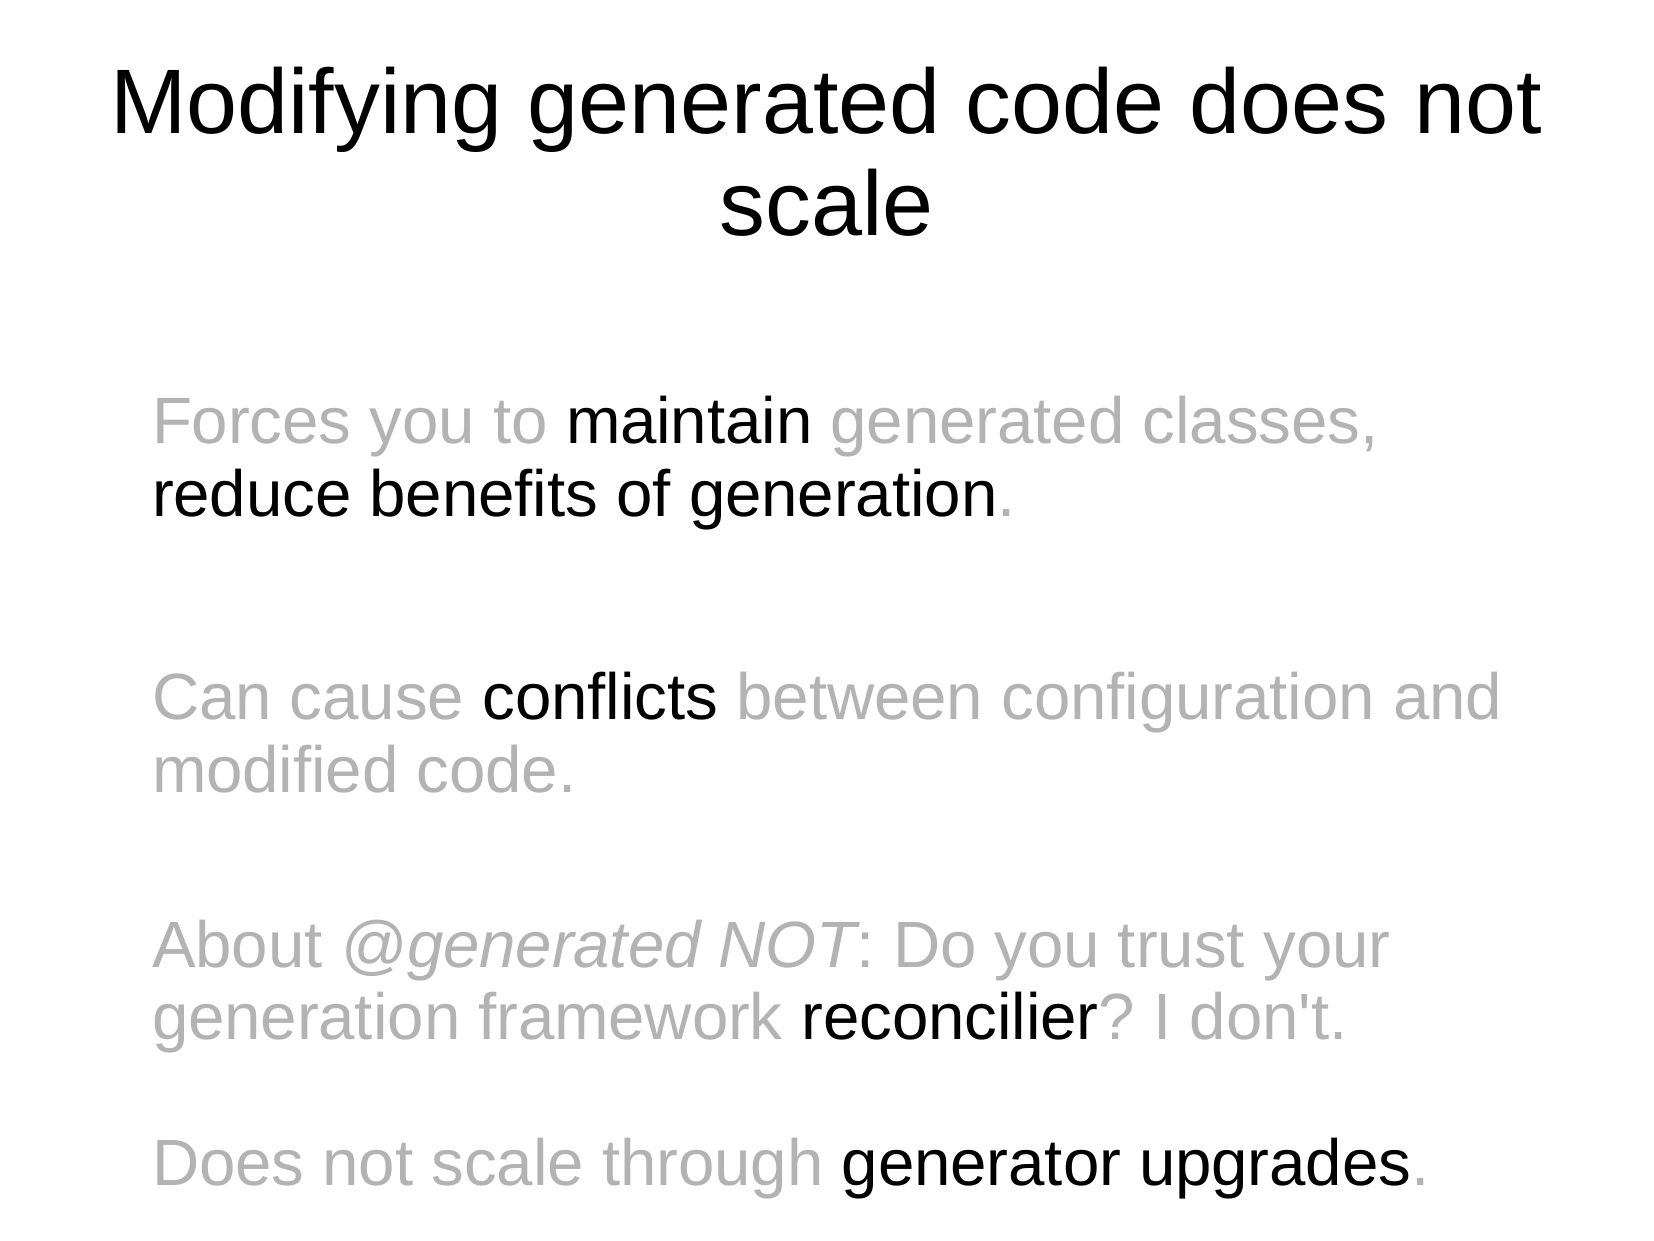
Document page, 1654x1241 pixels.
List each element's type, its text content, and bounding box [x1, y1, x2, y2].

title Modifying generated code does not scale [82, 49, 1571, 257]
list Forces you to maintain generated classes, reduce benefits of generation. Can cause conflicts between configuration and modified code. About @generated NOT: Do you trust your generation framework reconcilier? I don't. Does not scale through generator upgrades. [82, 384, 1571, 1204]
